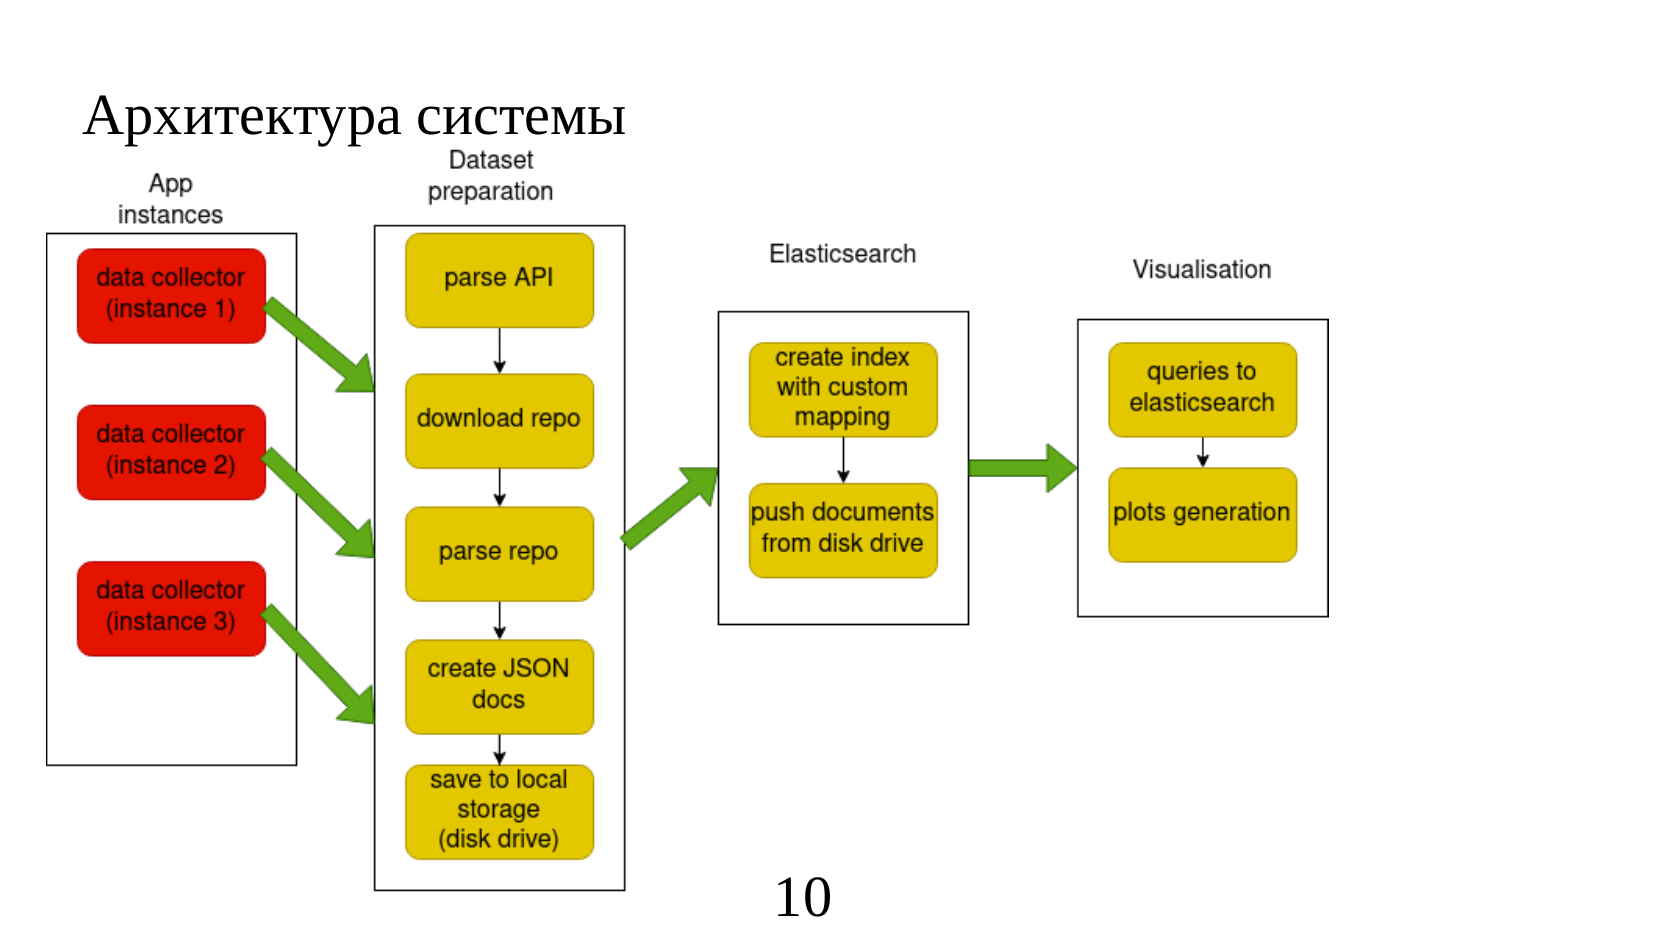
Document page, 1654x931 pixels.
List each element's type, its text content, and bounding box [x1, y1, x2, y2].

title <number> [59, 819, 1548, 931]
title Архитектура системы [82, 37, 1571, 193]
picture [46, 147, 1329, 893]
